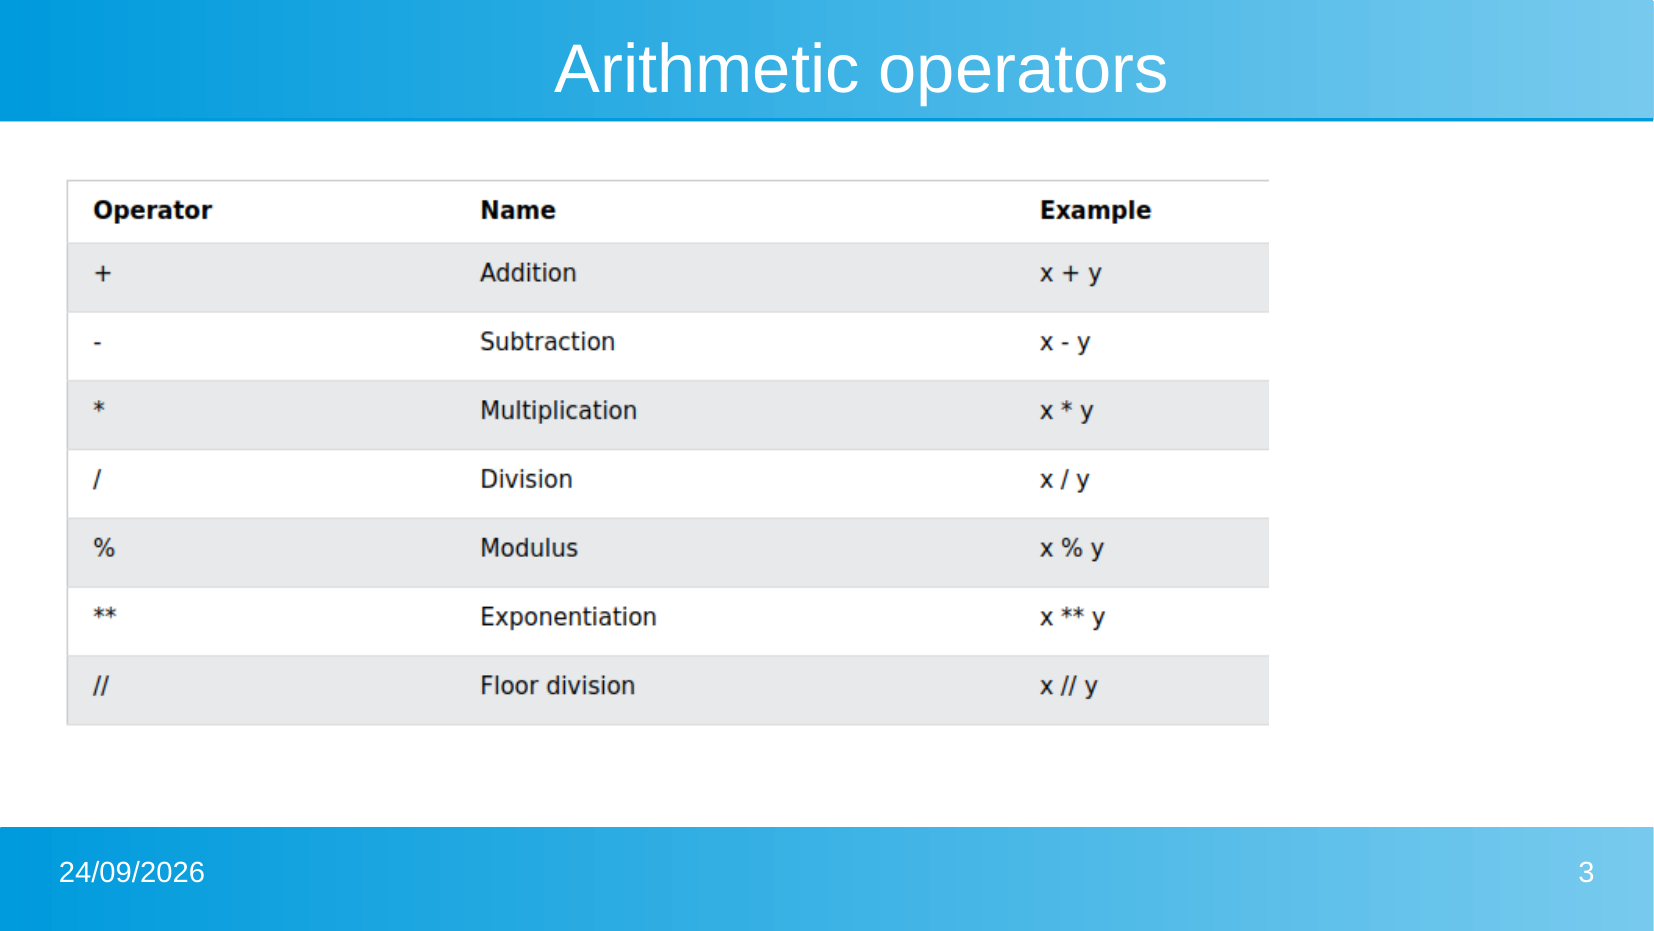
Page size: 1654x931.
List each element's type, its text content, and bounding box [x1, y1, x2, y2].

title Arithmetic operators [59, 29, 1595, 108]
picture [59, 177, 1269, 732]
